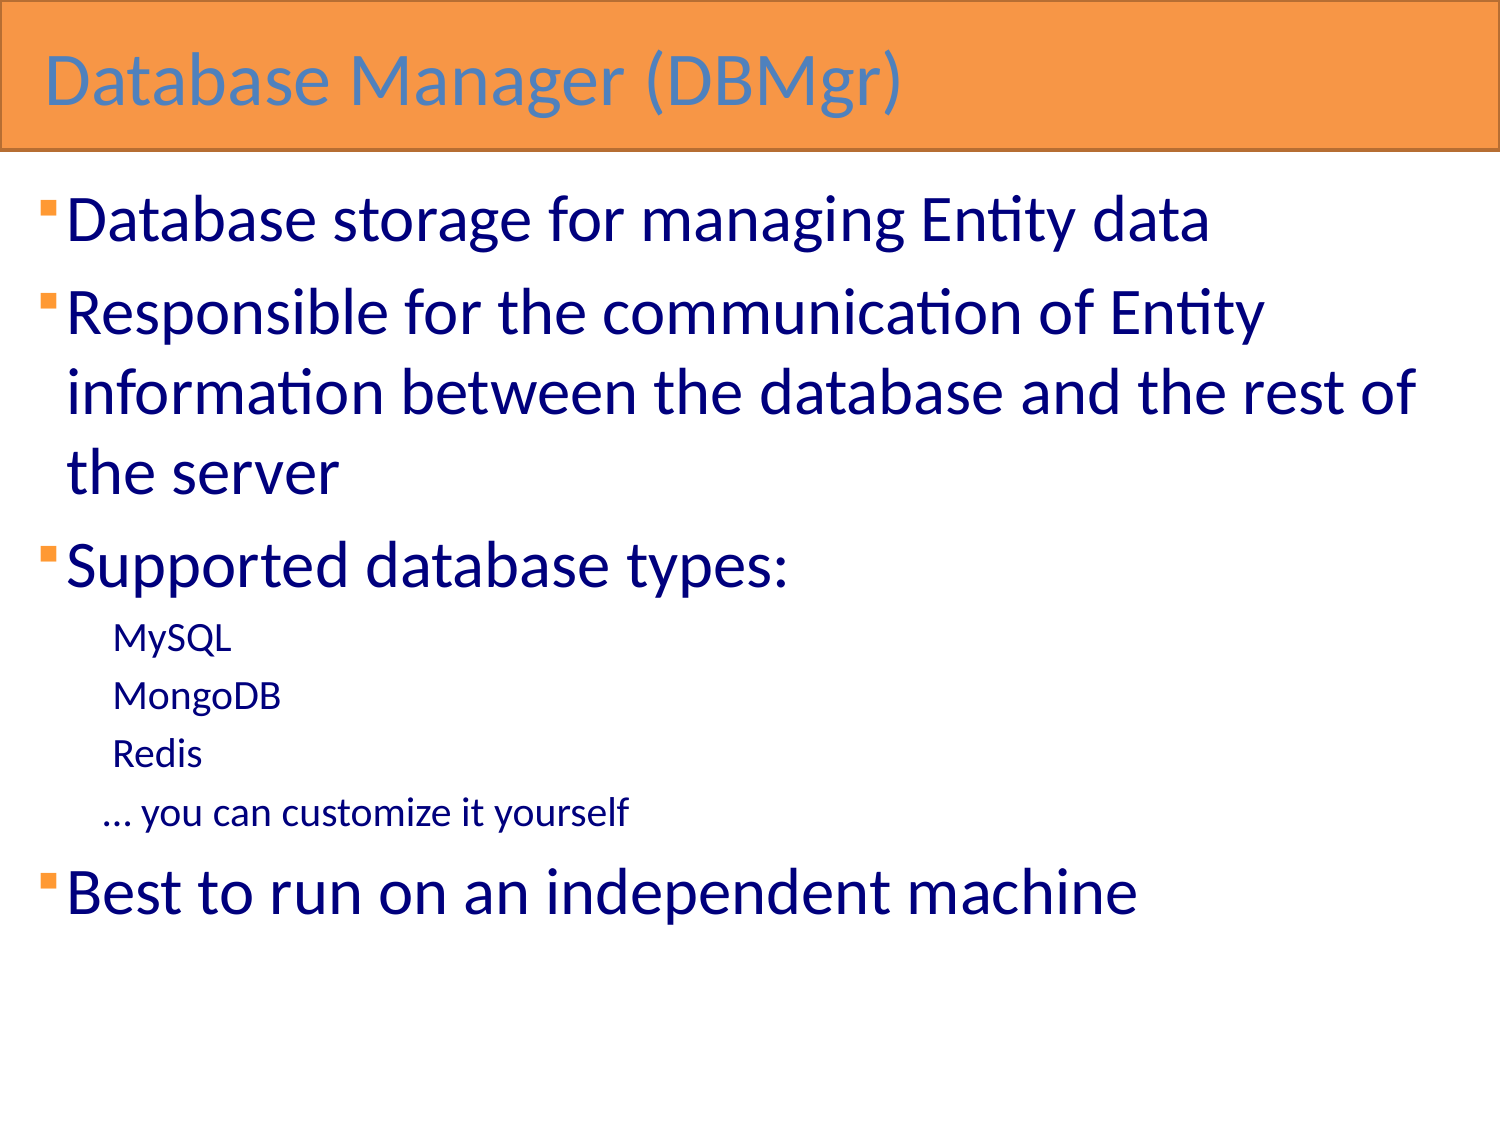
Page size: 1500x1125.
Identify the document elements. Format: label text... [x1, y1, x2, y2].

text_box Database storage for managing Entity data Responsible for the communication of Entity information between the database and the rest of the server Supported database types: MySQL MongoDB Redis … you can customize it yourself Best to run on an independent machine [27, 172, 1463, 1066]
title Database Manager (DBMgr) [29, 21, 1188, 129]
text_box [0, 0, 1500, 150]
